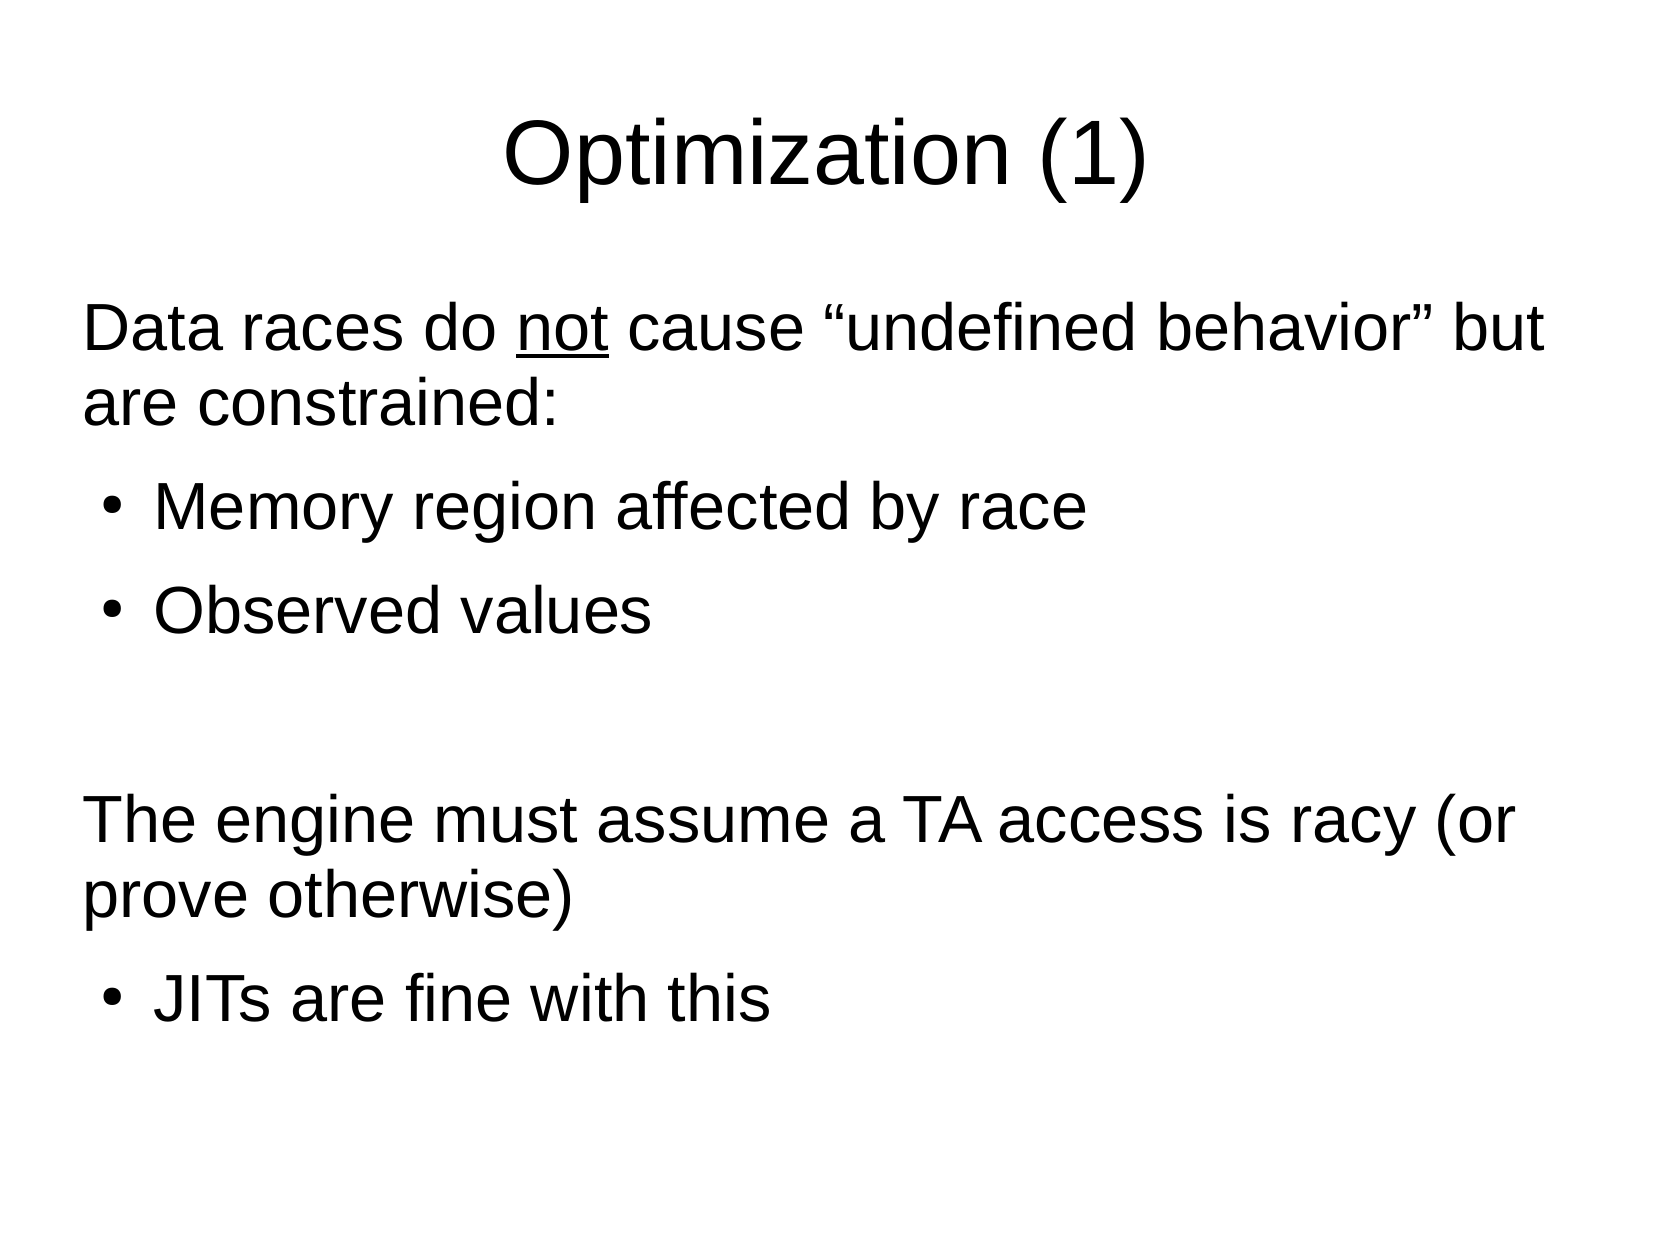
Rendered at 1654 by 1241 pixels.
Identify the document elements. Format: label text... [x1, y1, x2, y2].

title Optimization (1) [82, 49, 1571, 257]
list Data races do not cause “undefined behavior” but are constrained: Memory region affected by race Observed values The engine must assume a TA access is racy (or prove otherwise) JITs are fine with this [82, 290, 1571, 1034]
